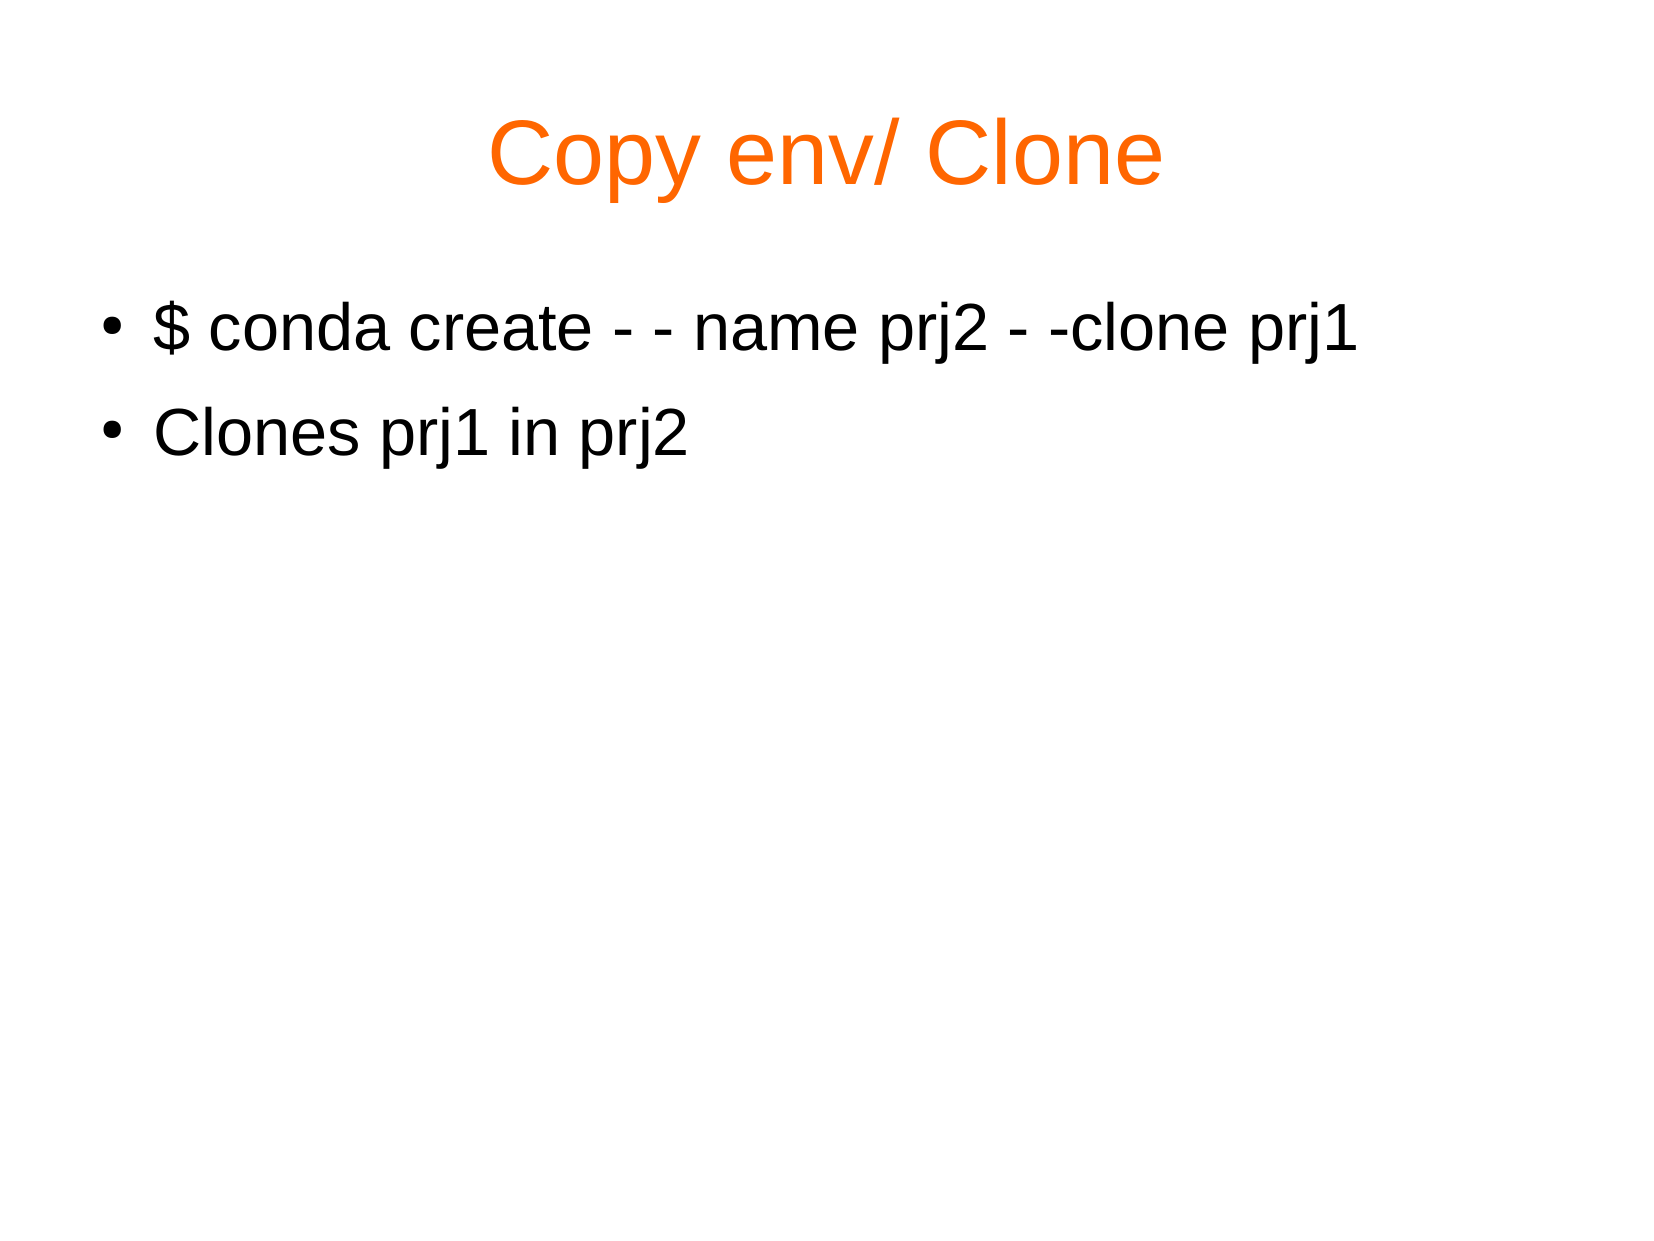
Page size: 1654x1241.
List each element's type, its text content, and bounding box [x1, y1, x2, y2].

title Copy env/ Clone [82, 49, 1571, 257]
list $ conda create - - name prj2 - -clone prj1 Clones prj1 in prj2 [82, 290, 1571, 1010]
